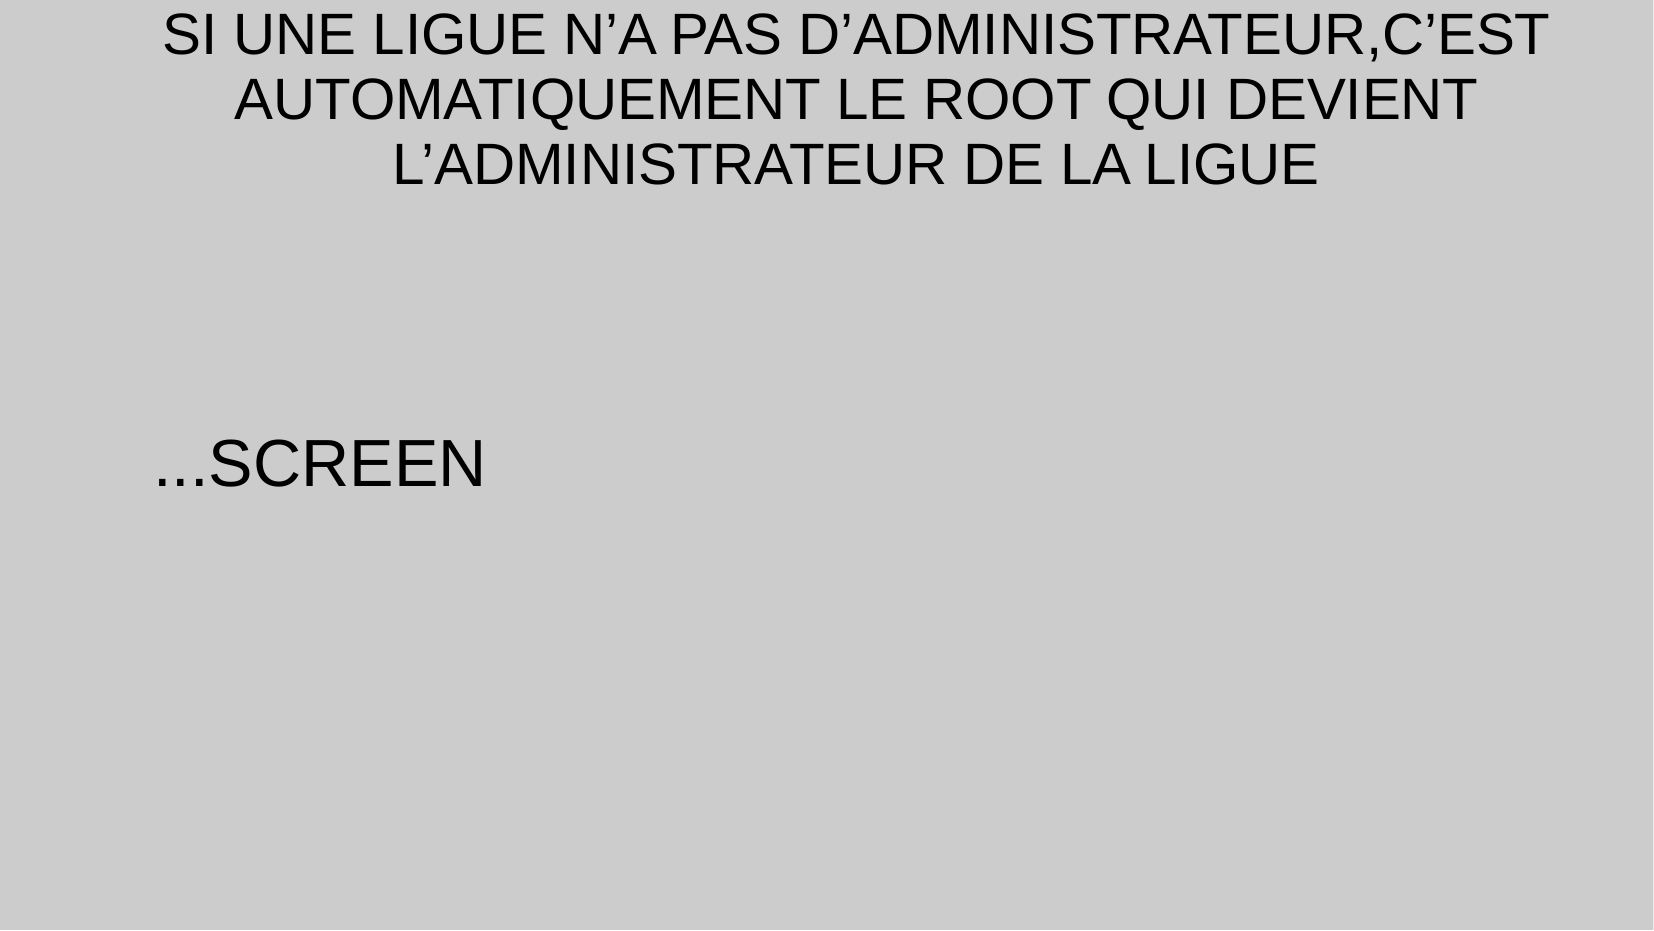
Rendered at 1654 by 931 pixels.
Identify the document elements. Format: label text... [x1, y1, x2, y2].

list ...SCREEN [82, 217, 1571, 758]
title SI UNE LIGUE N’A PAS D’ADMINISTRATEUR,C’EST AUTOMATIQUEMENT LE ROOT QUI DEVIENT L’ADMINISTRATEUR DE LA LIGUE [76, 1, 1565, 198]
